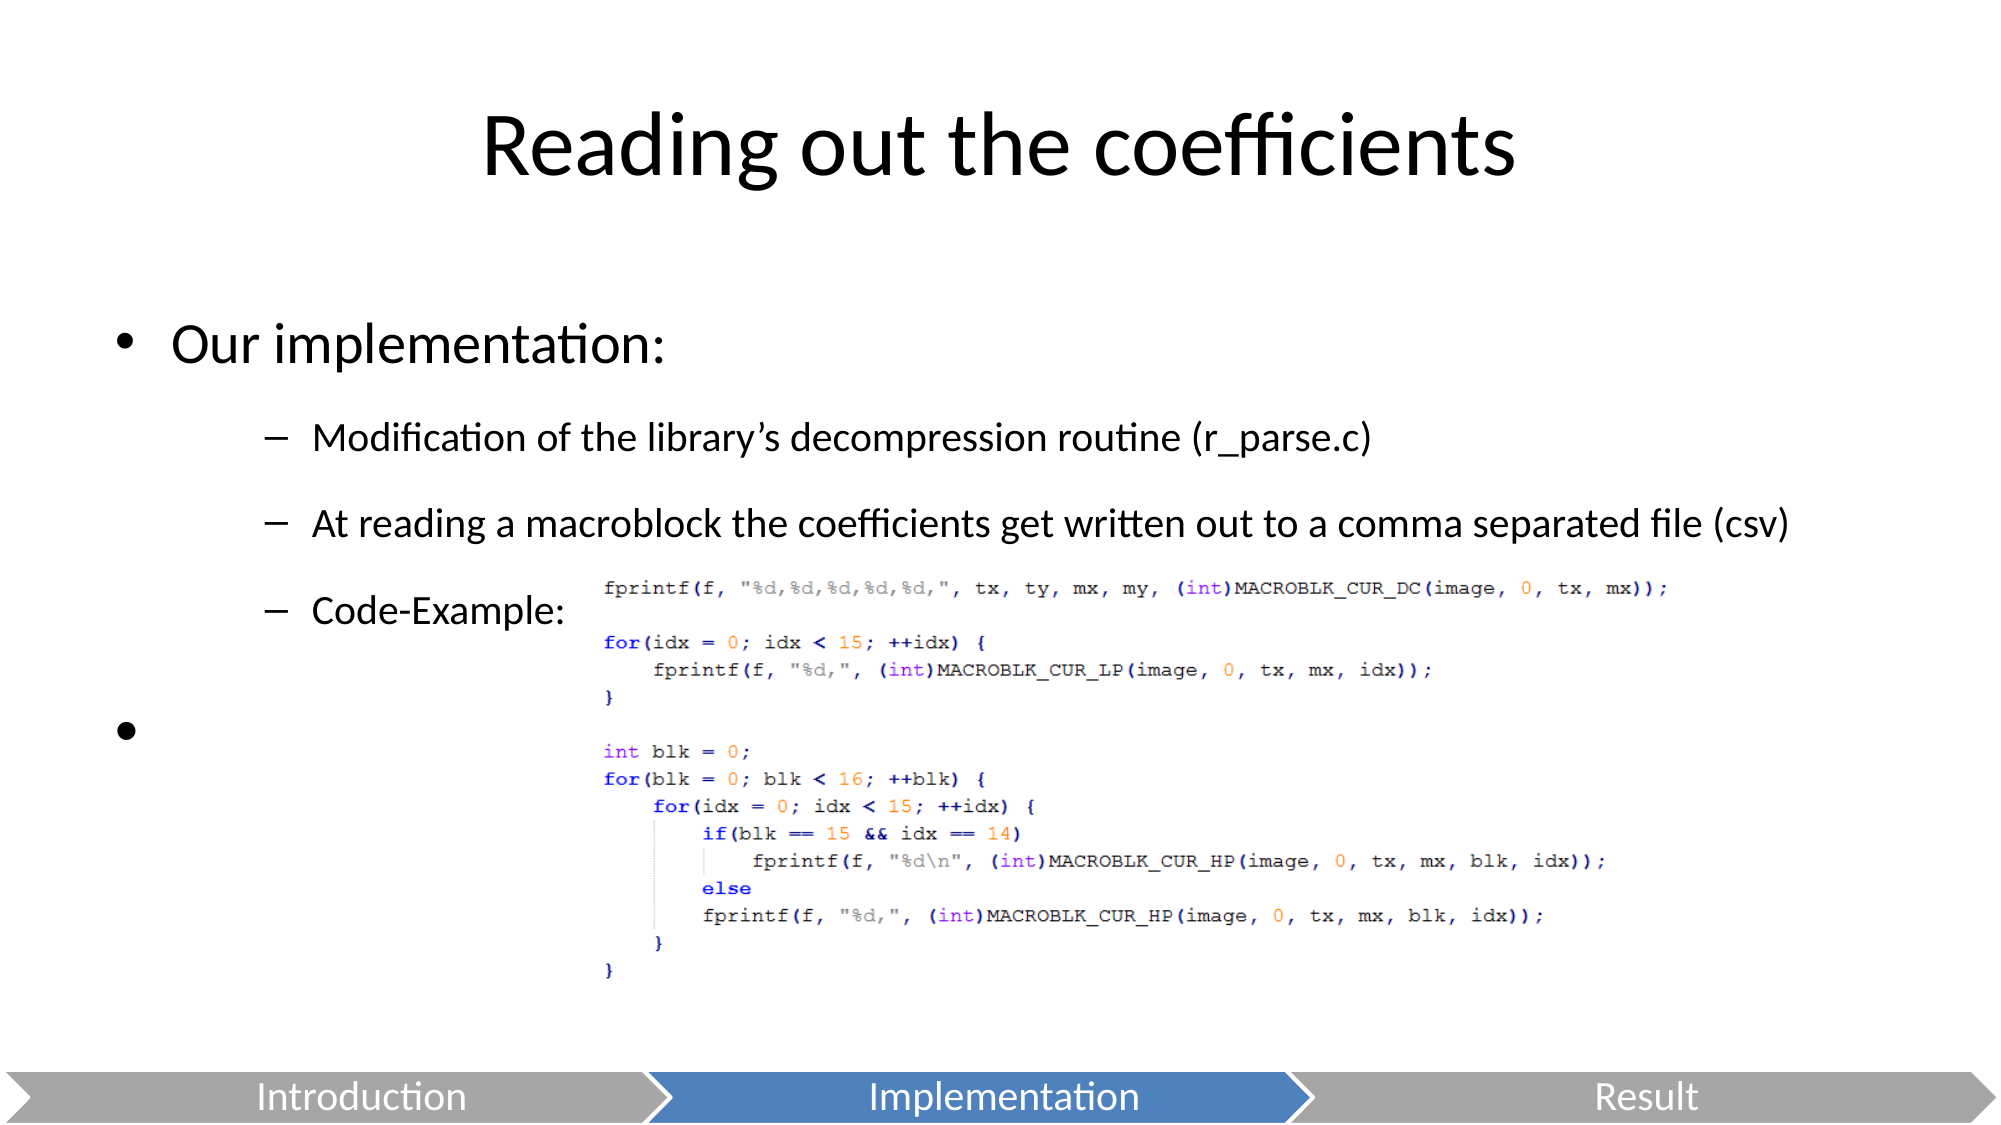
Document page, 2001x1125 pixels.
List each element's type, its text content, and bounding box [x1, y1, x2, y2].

text_box Introduction [0, 1069, 669, 1125]
text_box Implementation [643, 1069, 1312, 1125]
list Our implementation: Modification of the library’s decompression routine (r_parse.c) At reading a macroblock the coefficients get written out to a comma separated file (csv) Code-Example: [99, 262, 1900, 1005]
picture [603, 574, 1674, 986]
title Reading out the coefficients [99, 45, 1900, 233]
text_box Result [1285, 1069, 2000, 1125]
